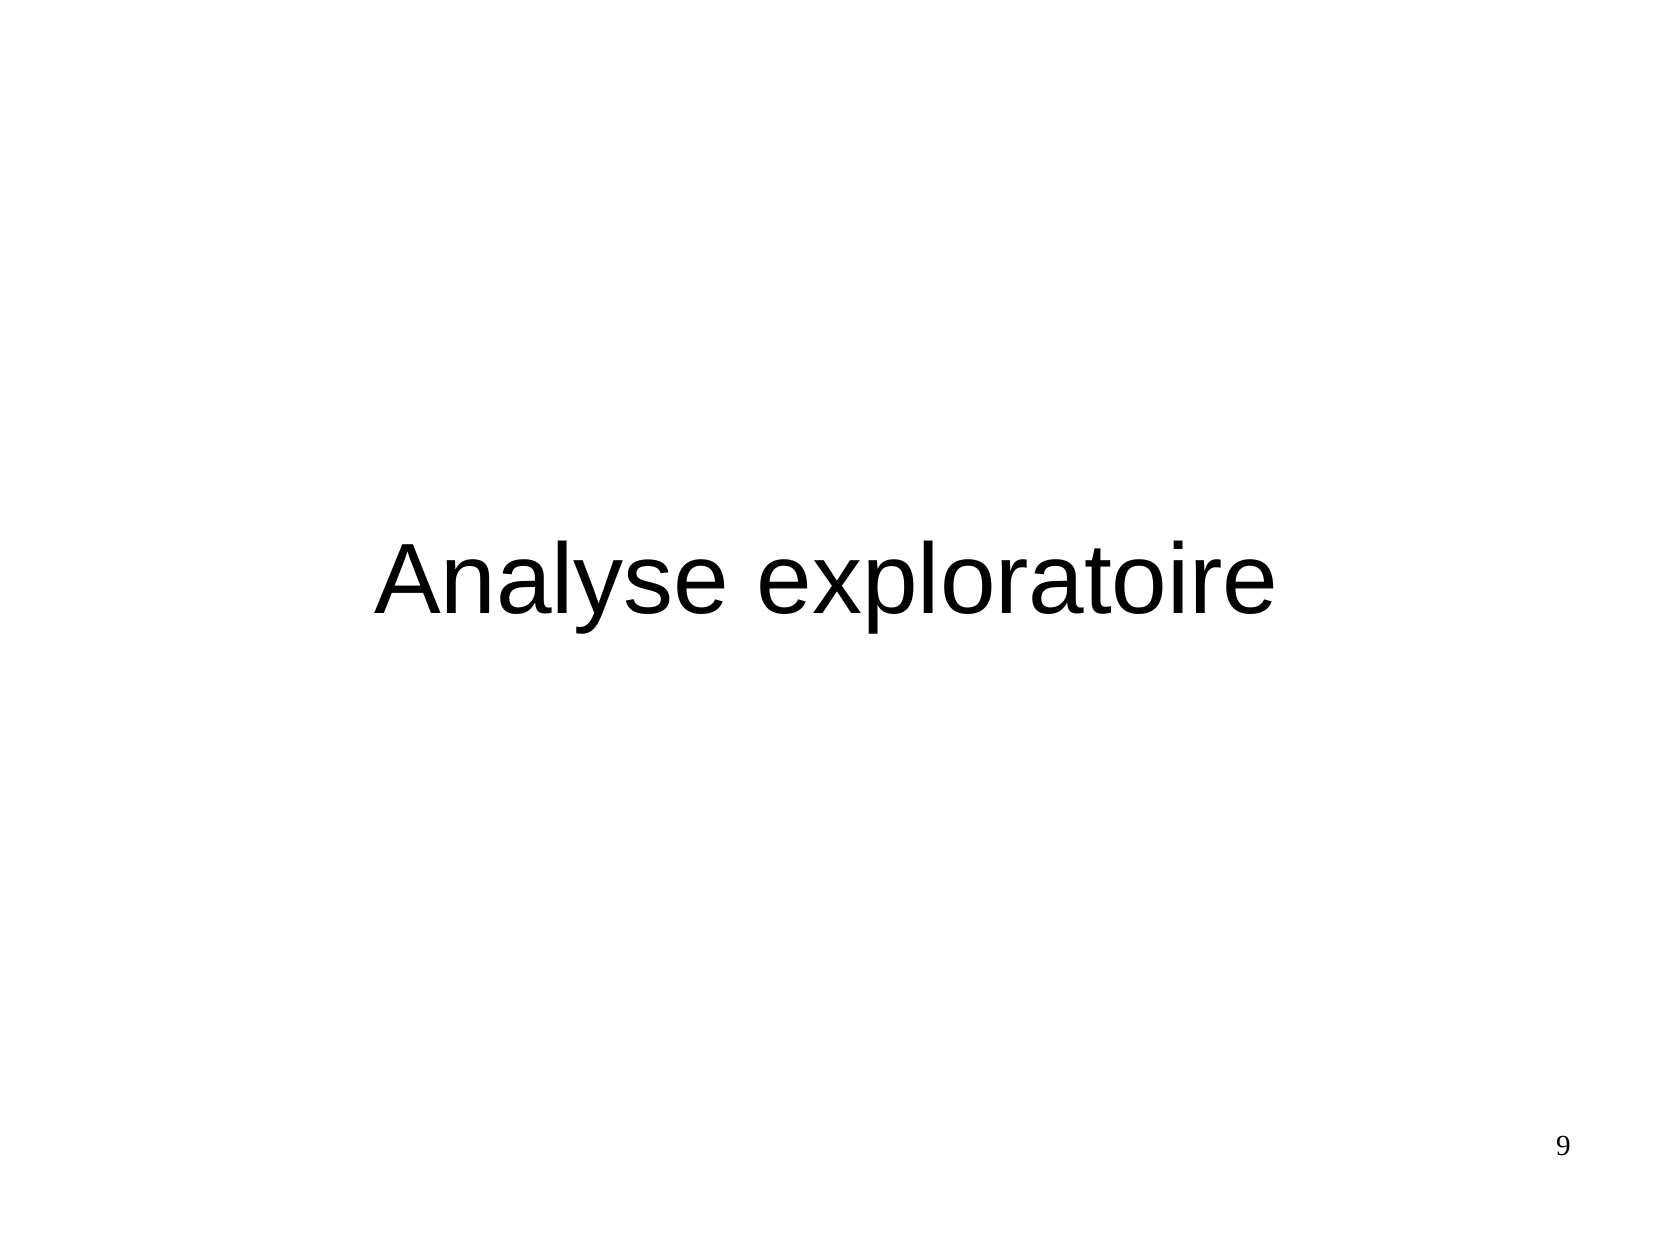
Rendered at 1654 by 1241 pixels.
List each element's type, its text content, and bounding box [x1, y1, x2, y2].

subtitle Analyse exploratoire [82, 49, 1571, 1109]
